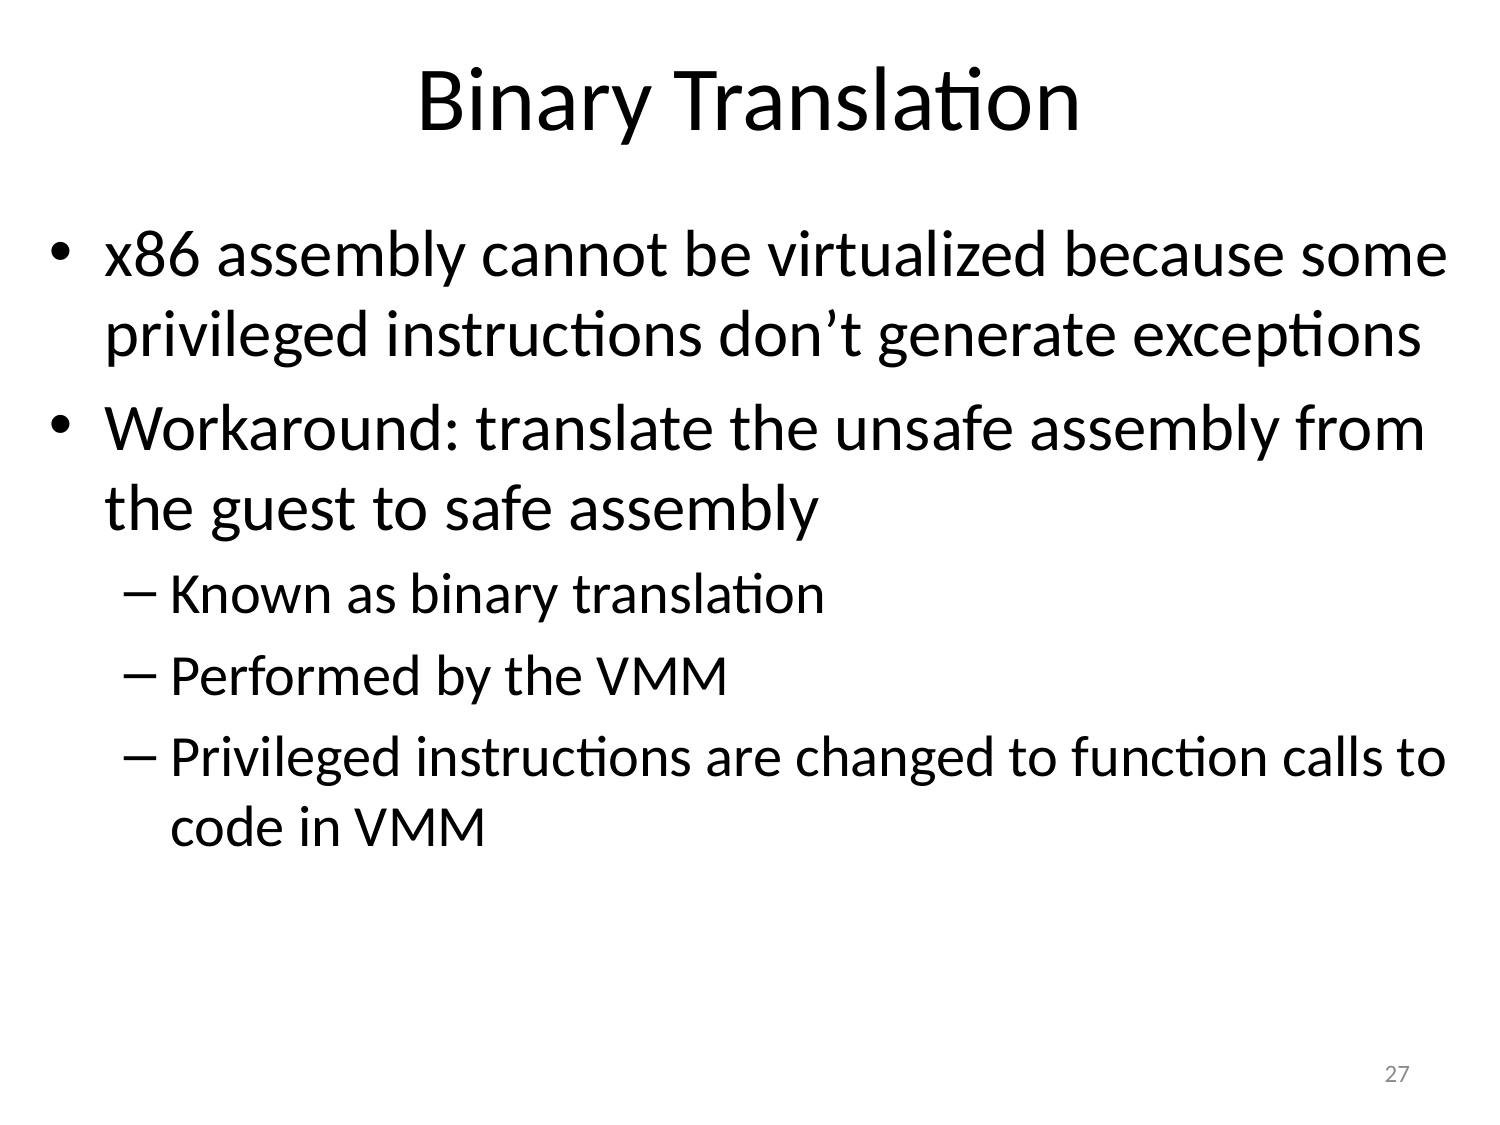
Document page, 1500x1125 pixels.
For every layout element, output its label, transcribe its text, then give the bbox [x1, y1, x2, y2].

slide_number <number> [1074, 1042, 1425, 1103]
list x86 assembly cannot be virtualized because some privileged instructions don’t generate exceptions Workaround: translate the unsafe assembly from the guest to safe assembly Known as binary translation Performed by the VMM Privileged instructions are changed to function calls to code in VMM [33, 202, 1467, 1041]
title Binary Translation [75, 0, 1425, 188]
